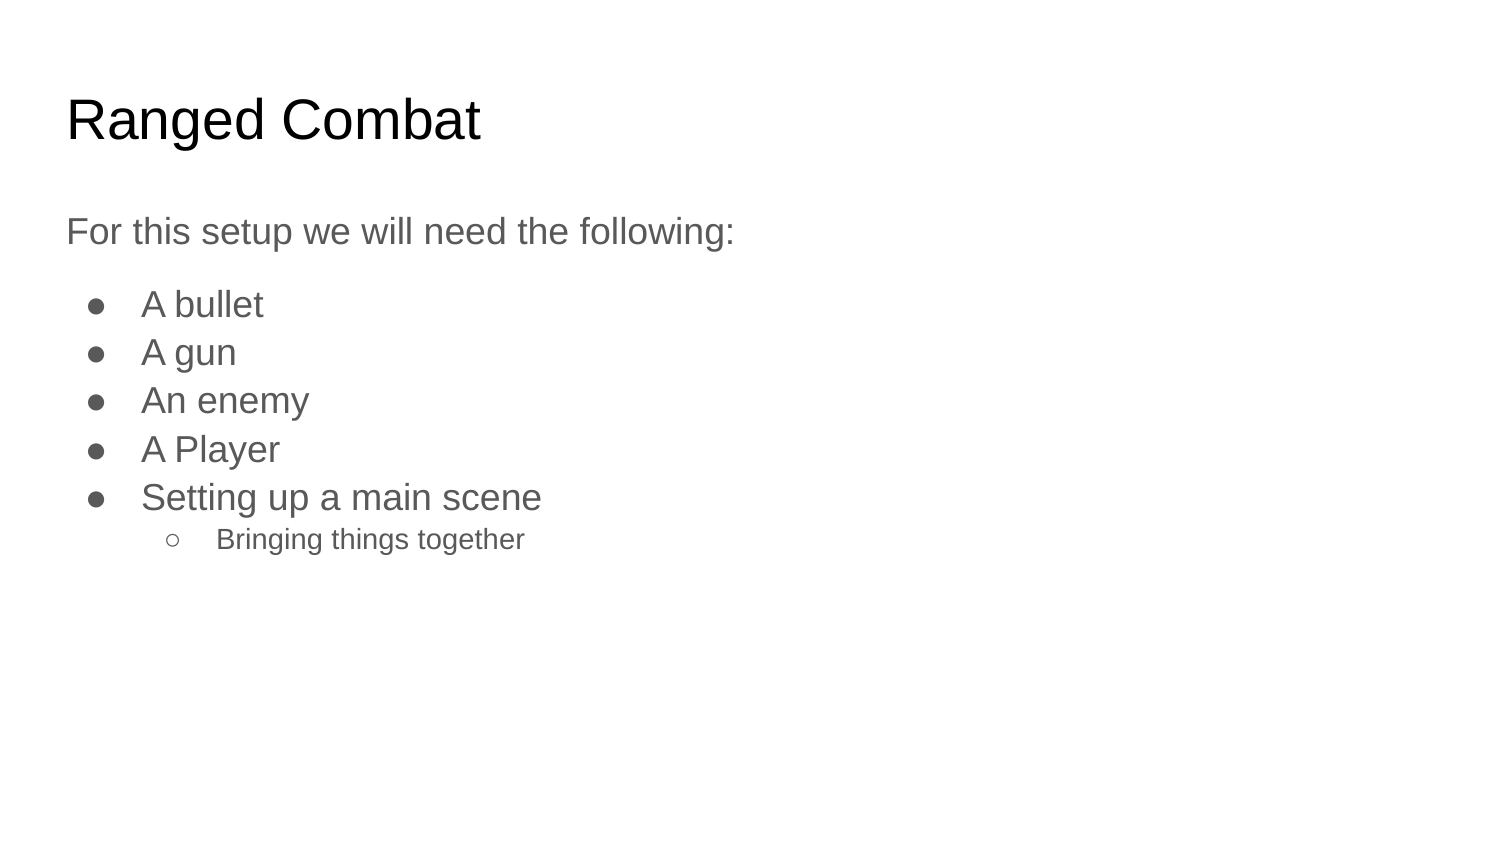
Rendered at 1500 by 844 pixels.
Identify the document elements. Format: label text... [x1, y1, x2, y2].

list For this setup we will need the following: A bullet A gun An enemy A Player Setting up a main scene Bringing things together [51, 189, 1449, 750]
title Ranged Combat [51, 72, 1449, 167]
